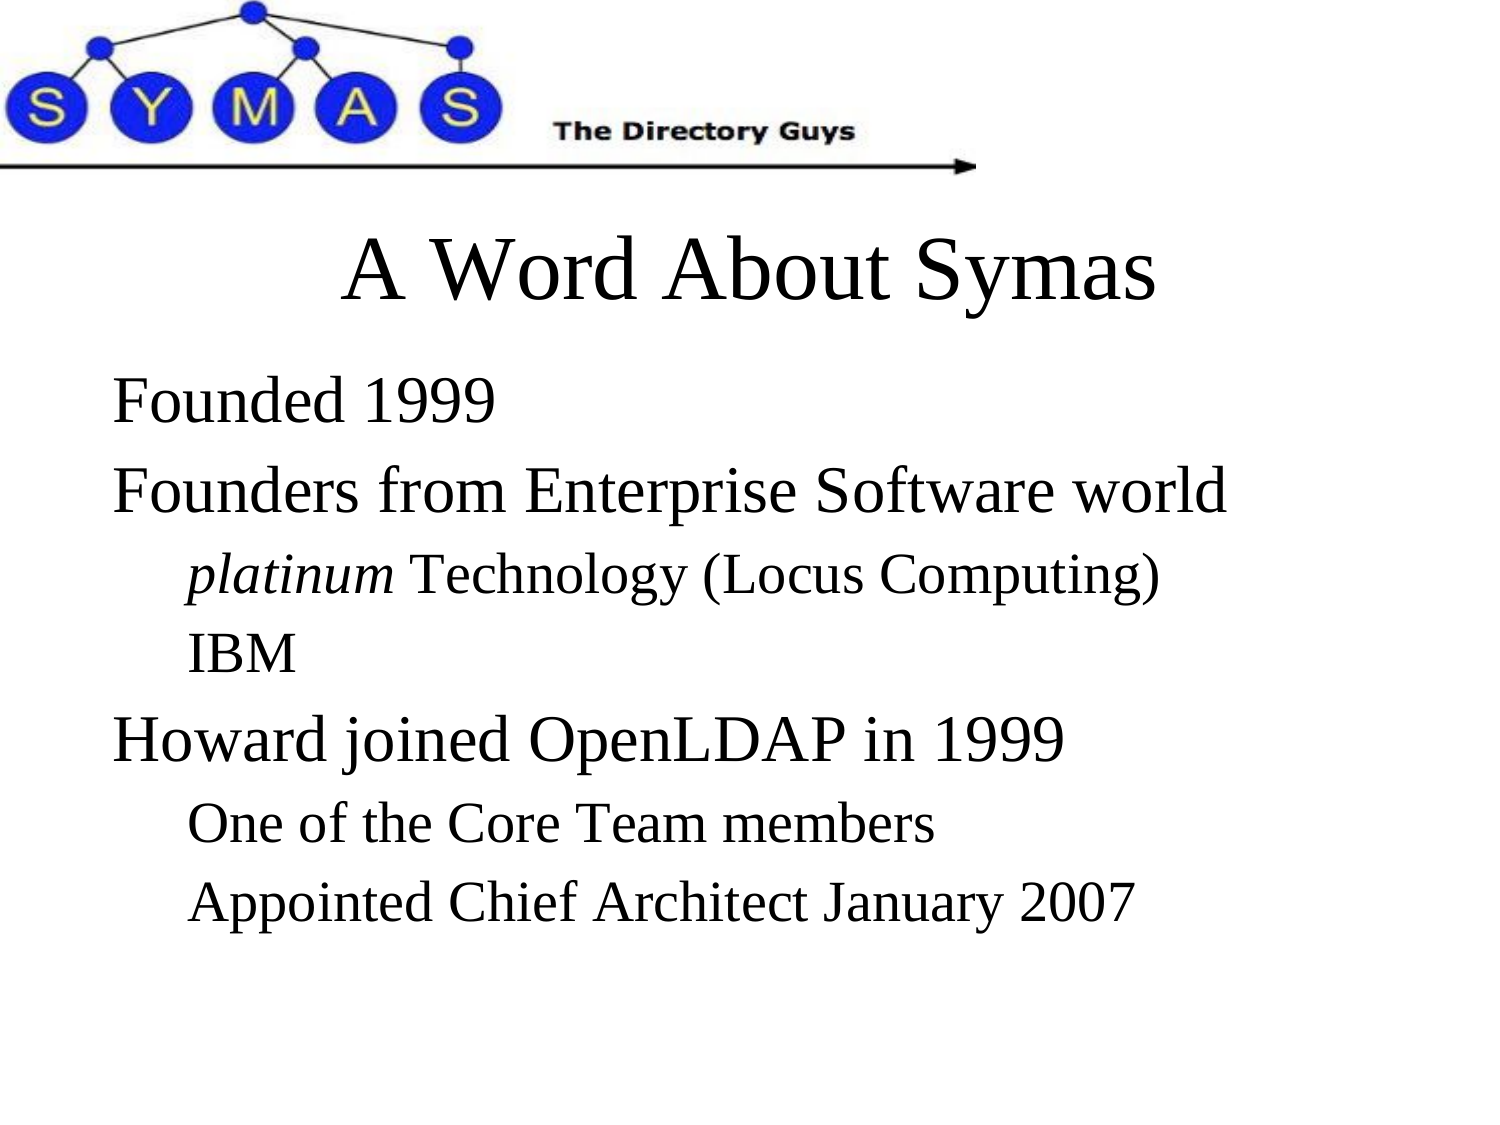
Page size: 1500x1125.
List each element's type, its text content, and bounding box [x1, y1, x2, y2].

list Founded 1999 Founders from Enterprise Software world platinum Technology (Locus Computing) IBM Howard joined OpenLDAP in 1999 One of the Core Team members Appointed Chief Architect January 2007 [112, 362, 1388, 1038]
picture [0, 0, 976, 188]
title A Word About Symas [112, 187, 1388, 351]
